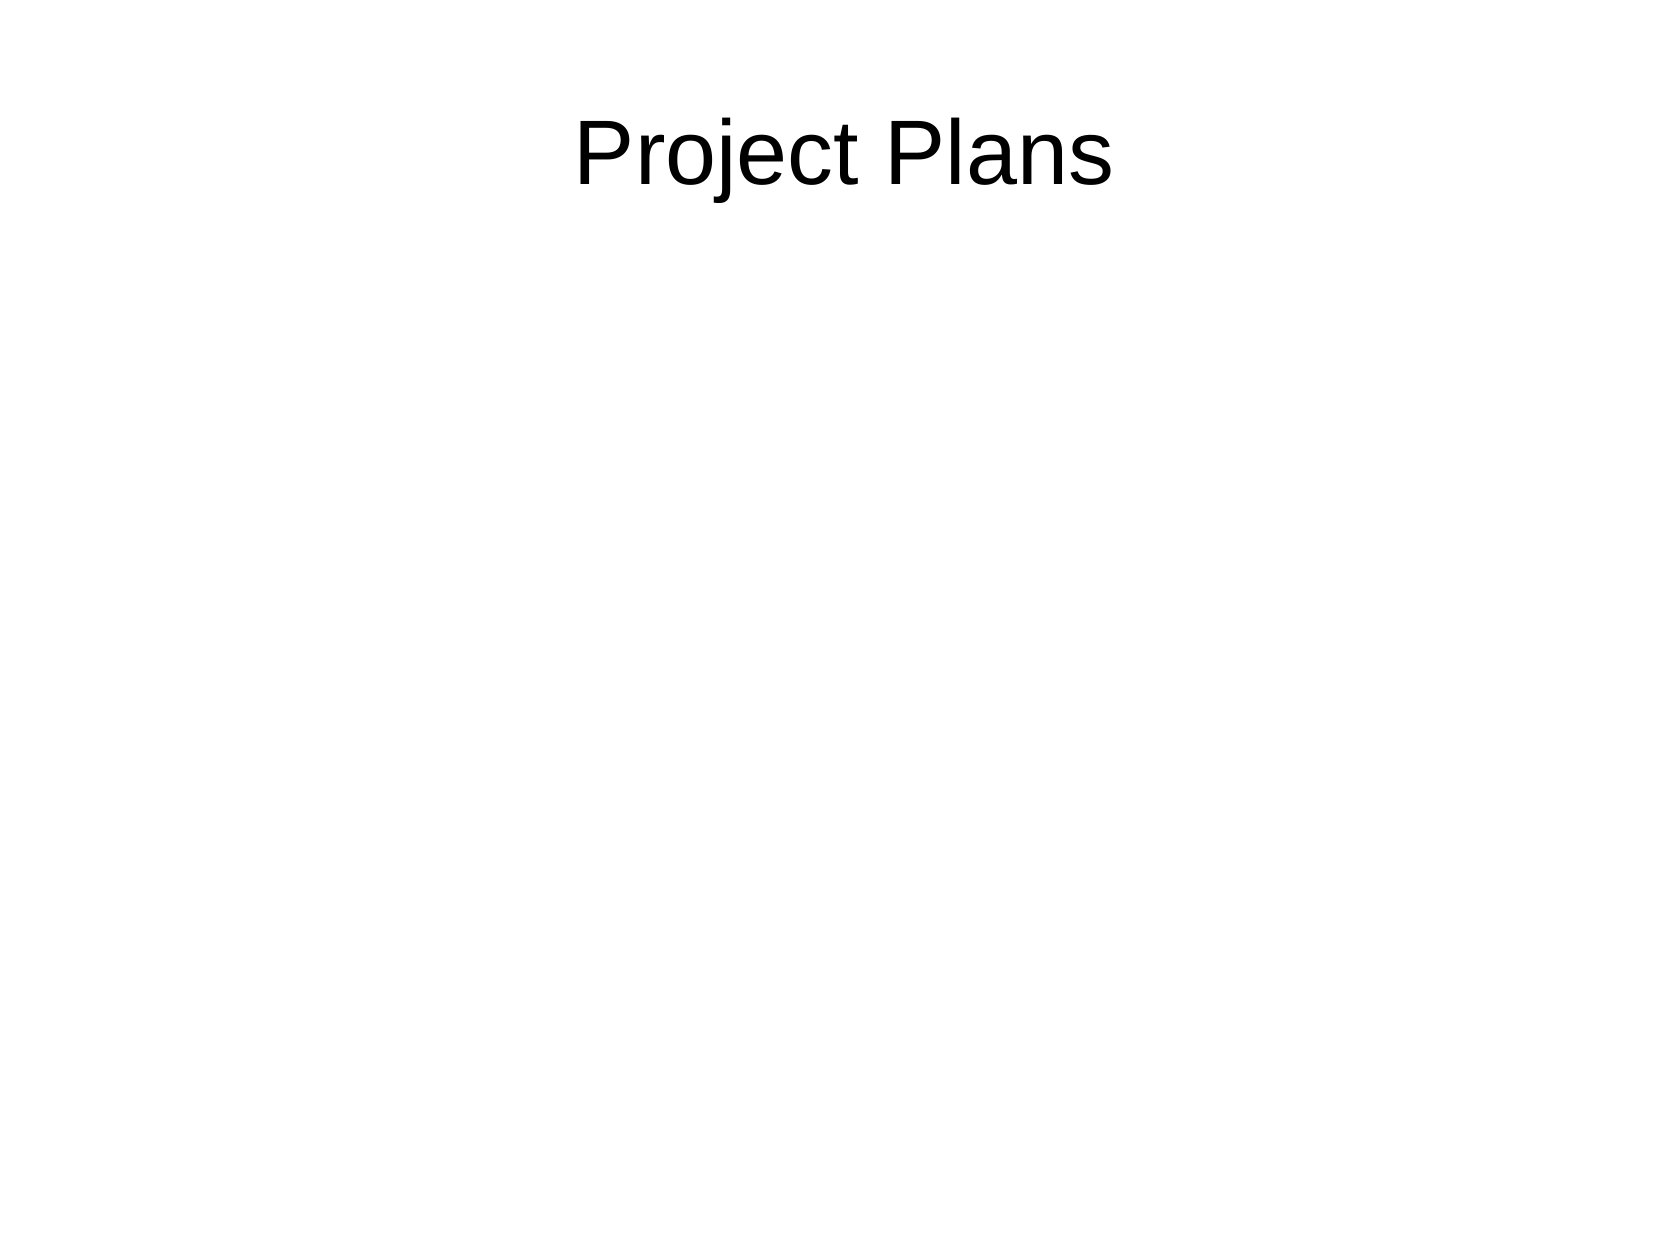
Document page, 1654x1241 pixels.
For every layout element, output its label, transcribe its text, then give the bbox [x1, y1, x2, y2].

title Project Plans [82, 49, 1571, 257]
